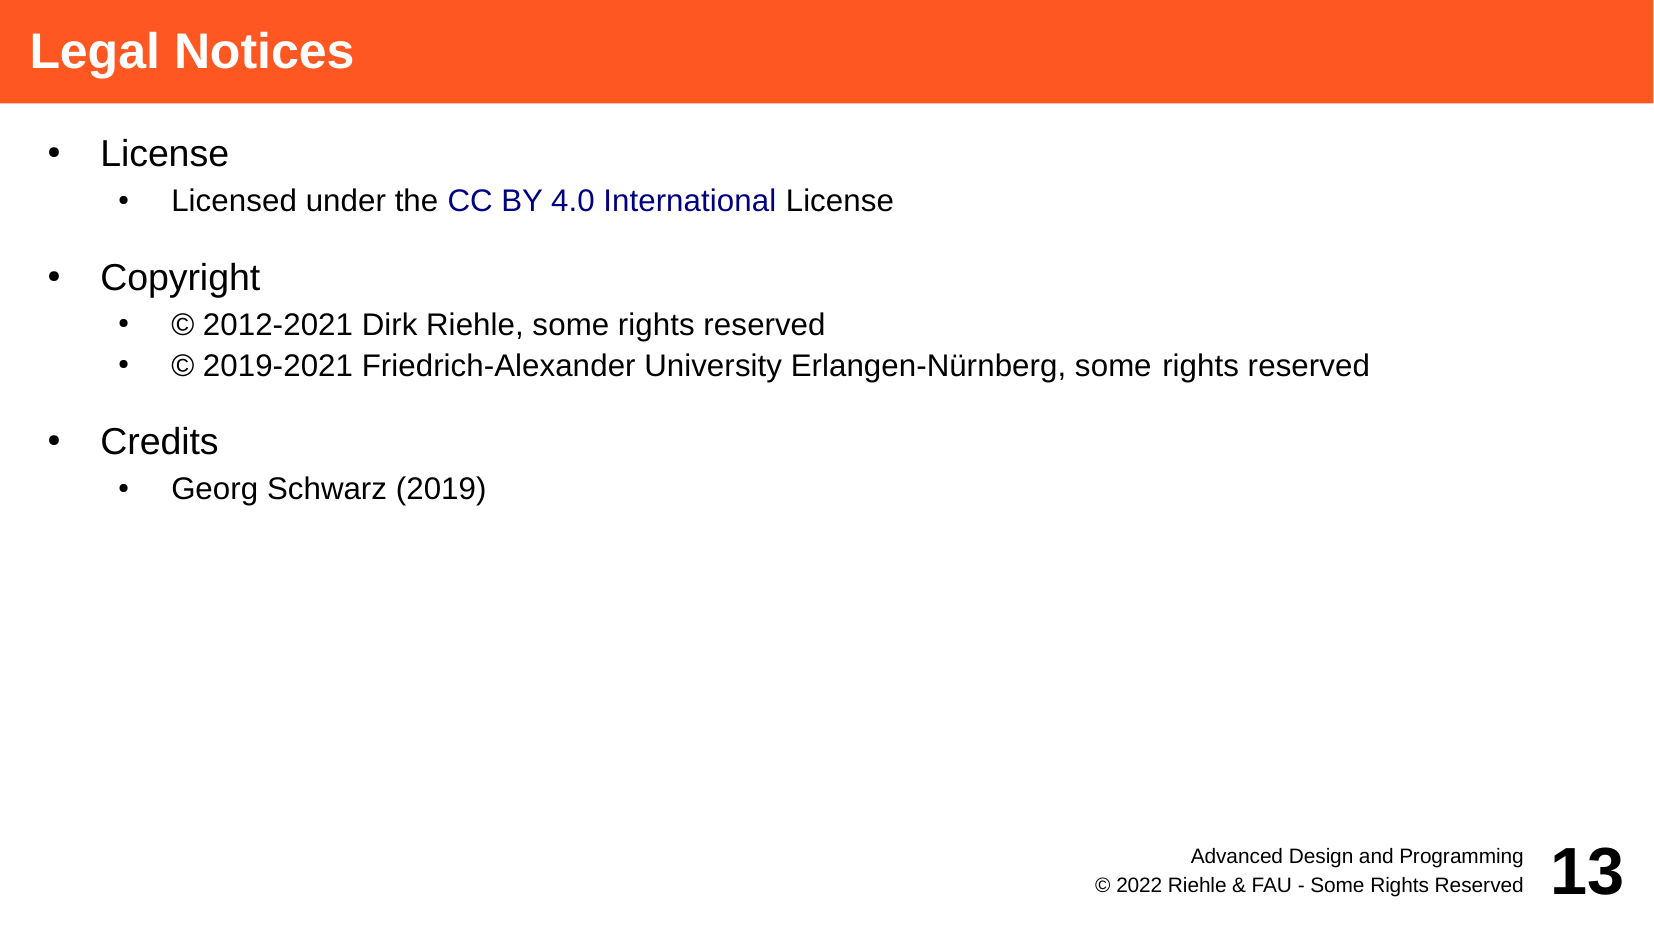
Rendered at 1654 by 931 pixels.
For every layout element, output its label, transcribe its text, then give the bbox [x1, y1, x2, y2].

list License Licensed under the CC BY 4.0 International License Copyright © 2012-2021 Dirk Riehle, some rights reserved © 2019-2021 Friedrich-Alexander University Erlangen-Nürnberg, some rights reserved Credits Georg Schwarz (2019) [29, 132, 1625, 813]
title Legal Notices [0, 0, 1654, 104]
